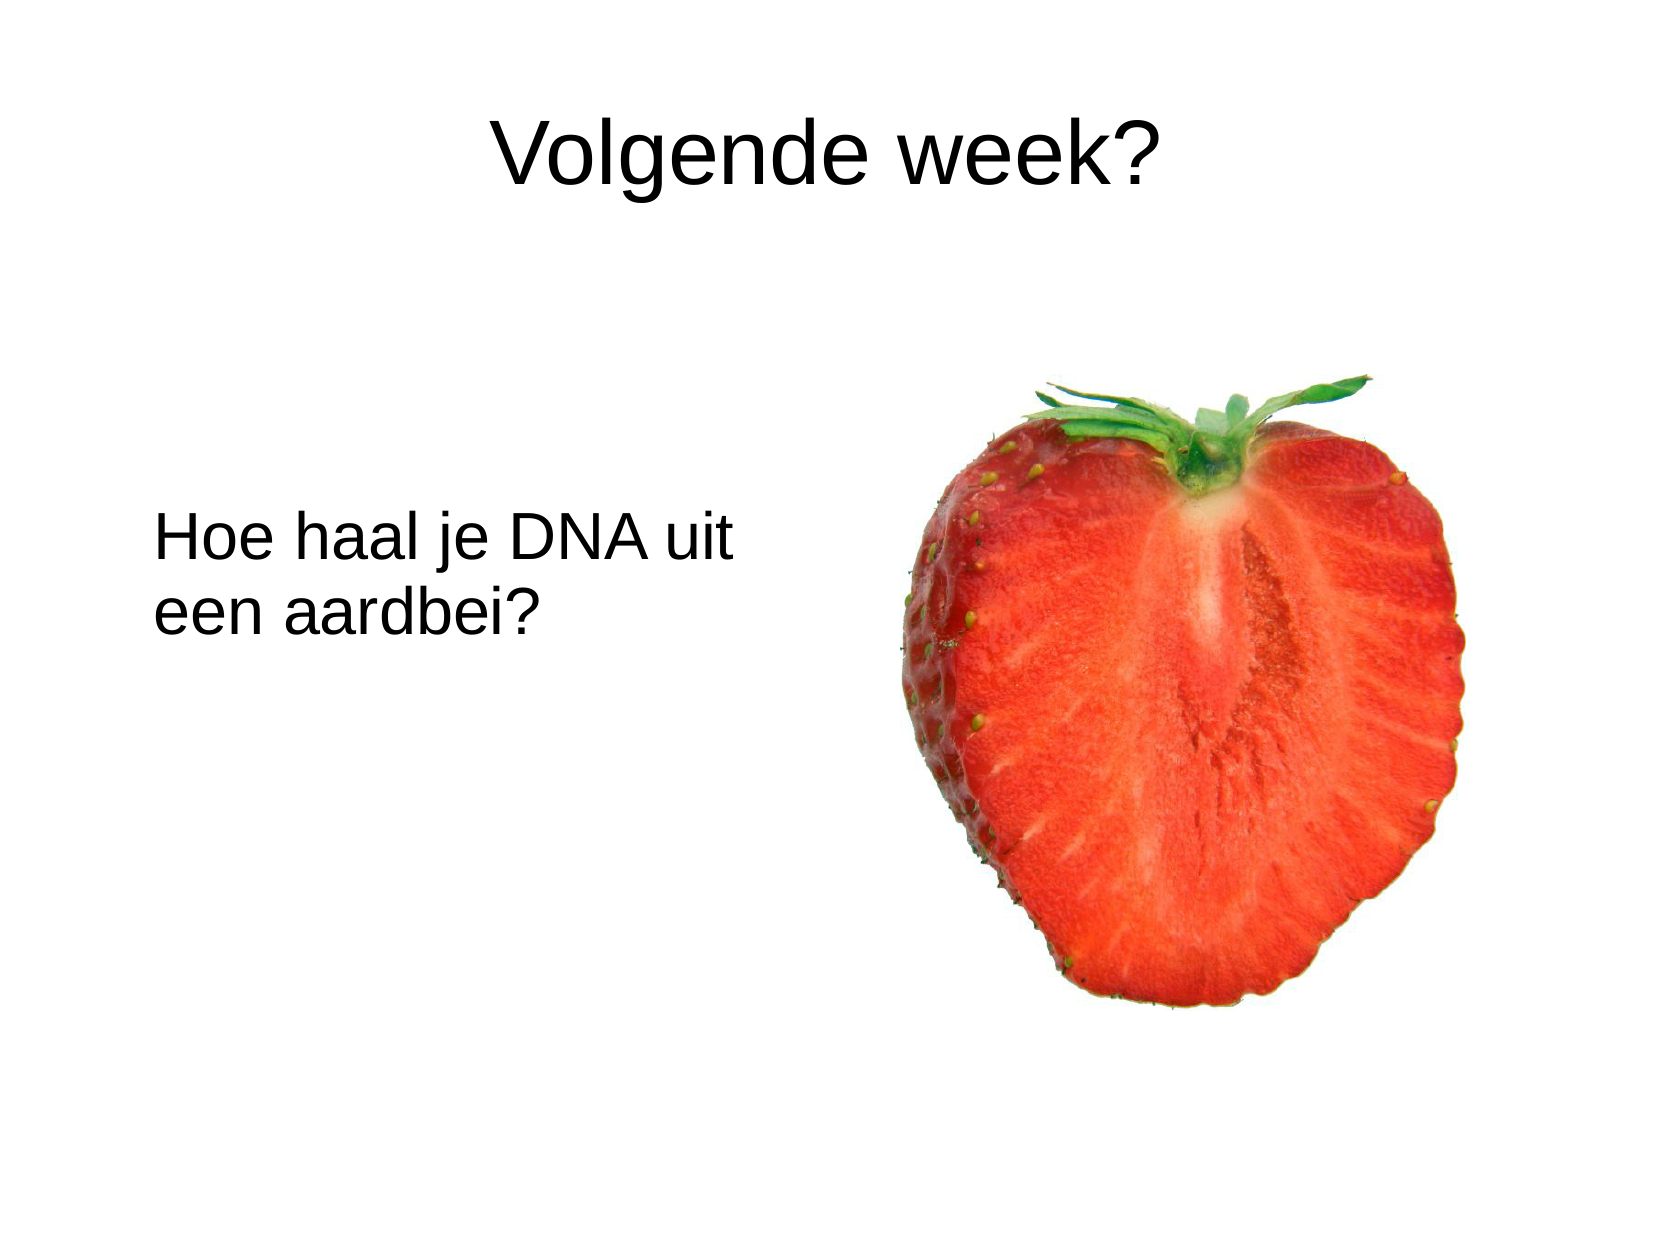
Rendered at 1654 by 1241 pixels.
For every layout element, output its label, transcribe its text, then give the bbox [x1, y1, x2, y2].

title Volgende week? [82, 49, 1571, 257]
list Hoe haal je DNA uit een aardbei? [82, 290, 809, 1010]
picture [900, 374, 1466, 1011]
